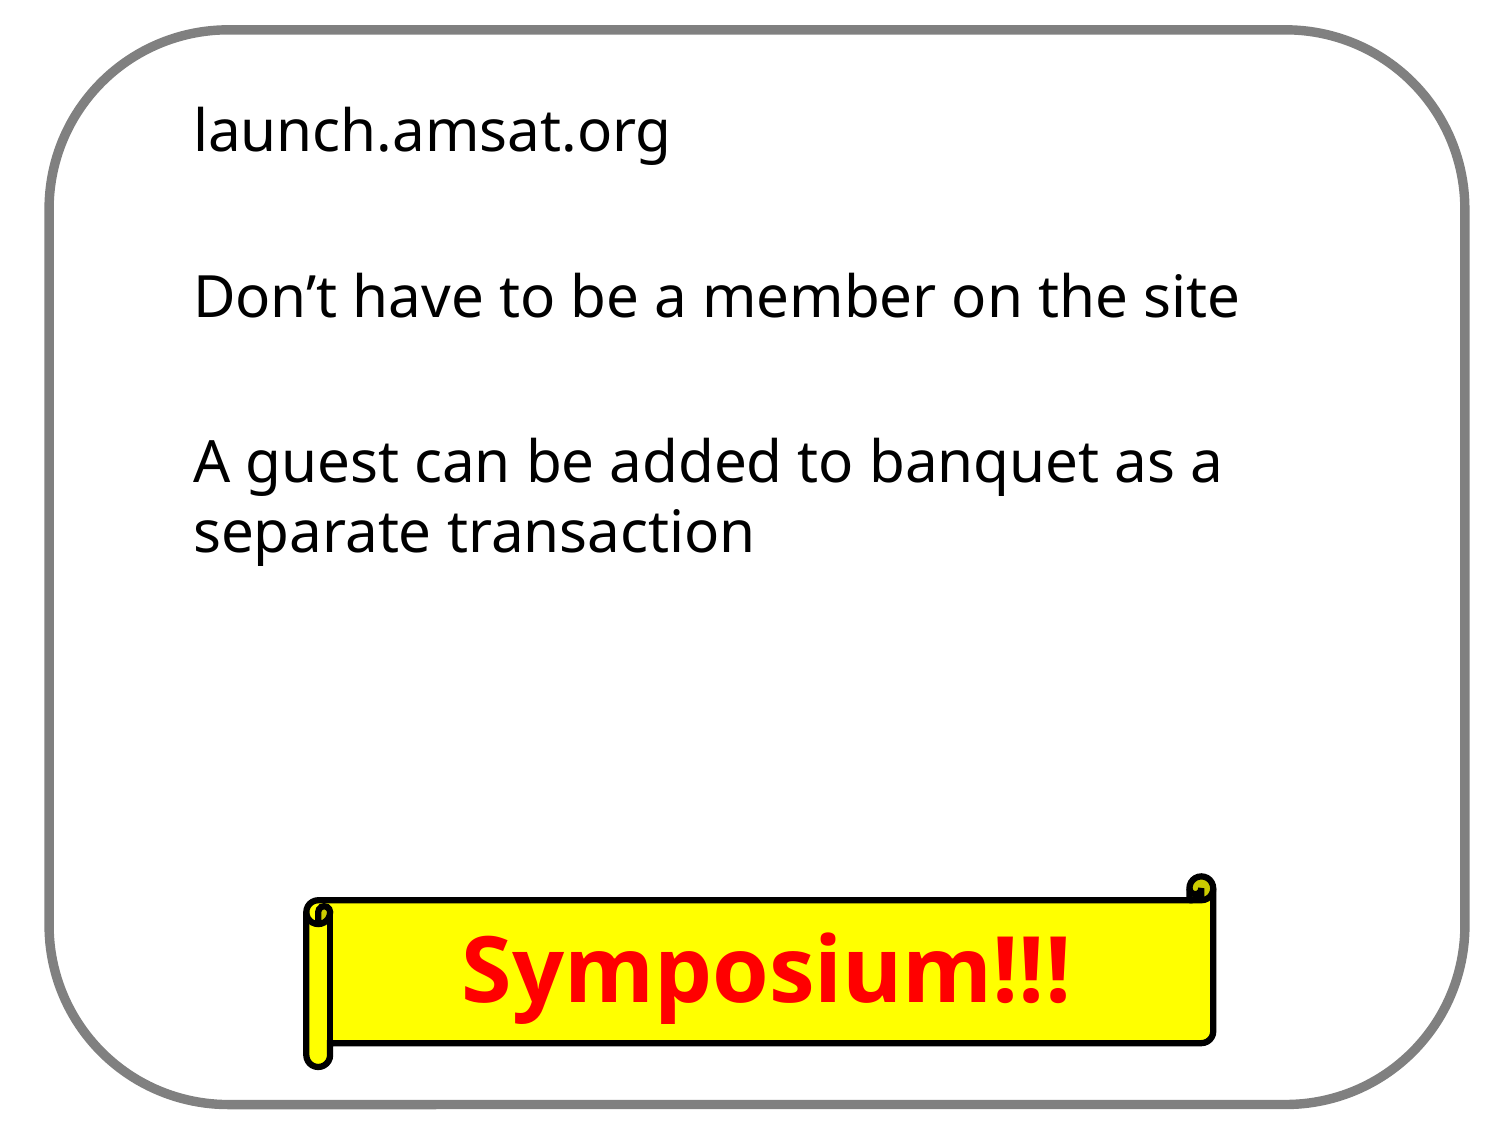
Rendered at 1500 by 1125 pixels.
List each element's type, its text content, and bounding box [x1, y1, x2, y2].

text_box Don’t have to be a member on the site [178, 251, 1378, 337]
text_box [310, 876, 1214, 903]
text_box Symposium!!! [260, 903, 1273, 1028]
text_box [306, 1028, 1214, 1068]
text_box launch.amsat.org [178, 86, 1378, 171]
text_box A guest can be added to banquet as a separate transaction [178, 416, 1378, 572]
